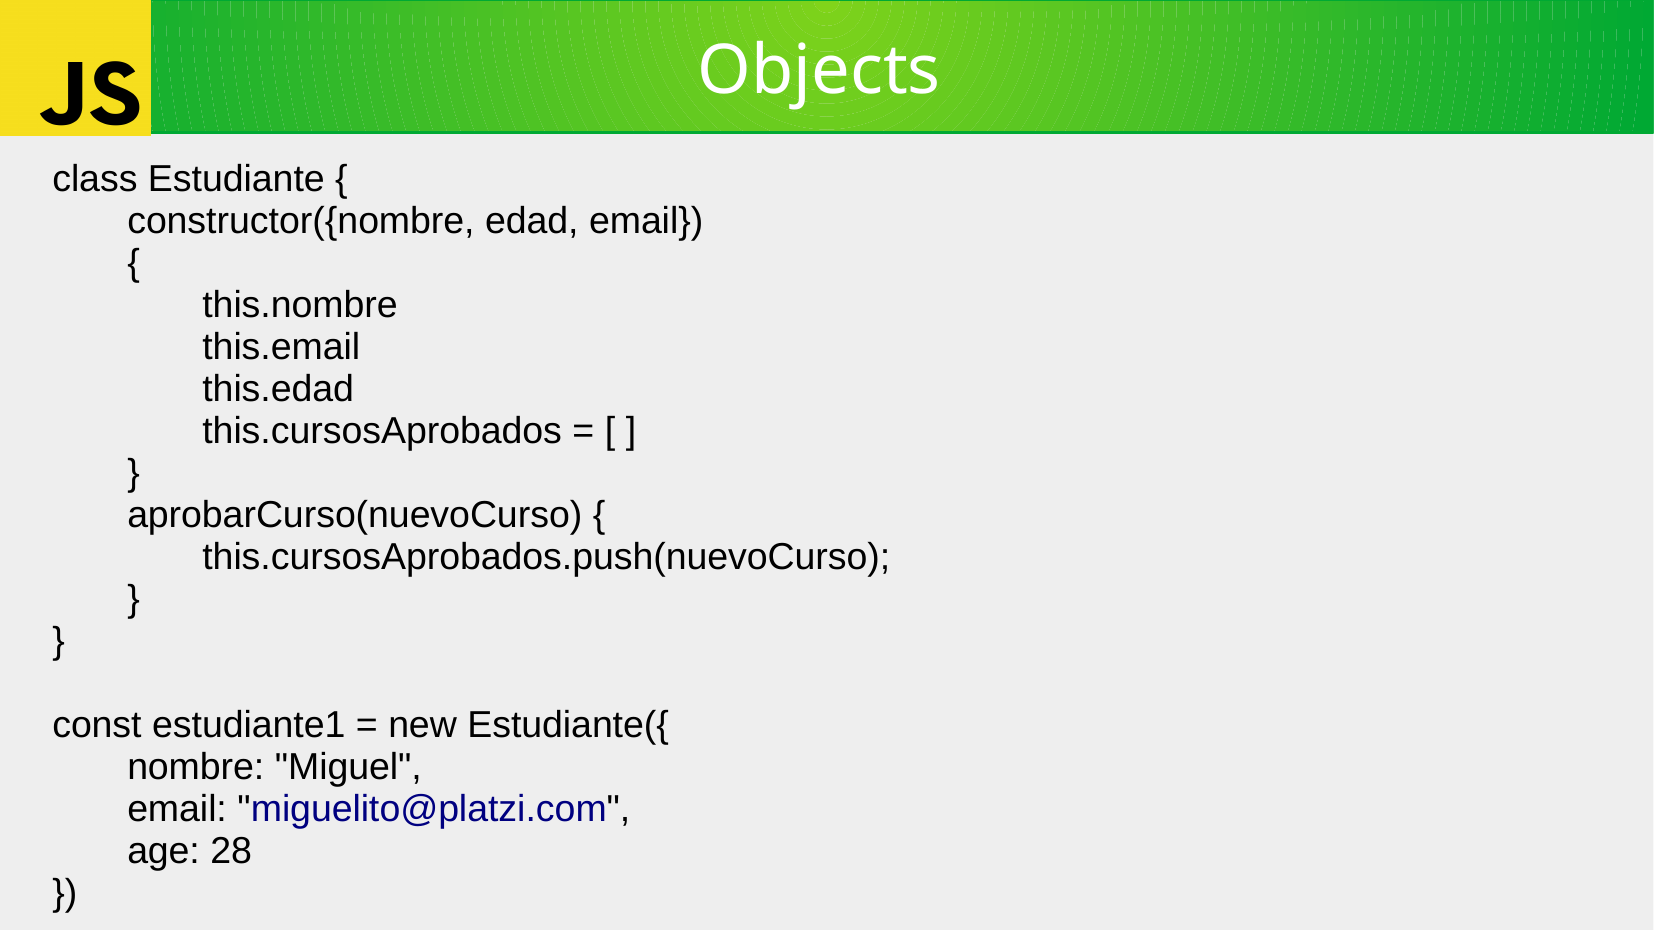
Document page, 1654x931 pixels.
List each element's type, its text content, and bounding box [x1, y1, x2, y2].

picture [0, 0, 151, 136]
title Objects [151, 14, 1565, 119]
text_box class Estudiante { constructor({nombre, edad, email}) { this.nombre this.email this.edad this.cursosAprobados = [ ] } aprobarCurso(nuevoCurso) { this.cursosAprobados.push(nuevoCurso); } } const estudiante1 = new Estudiante({ nombre: "Miguel", email: "miguelito@platzi.com", age: 28 }) [37, 150, 1613, 921]
